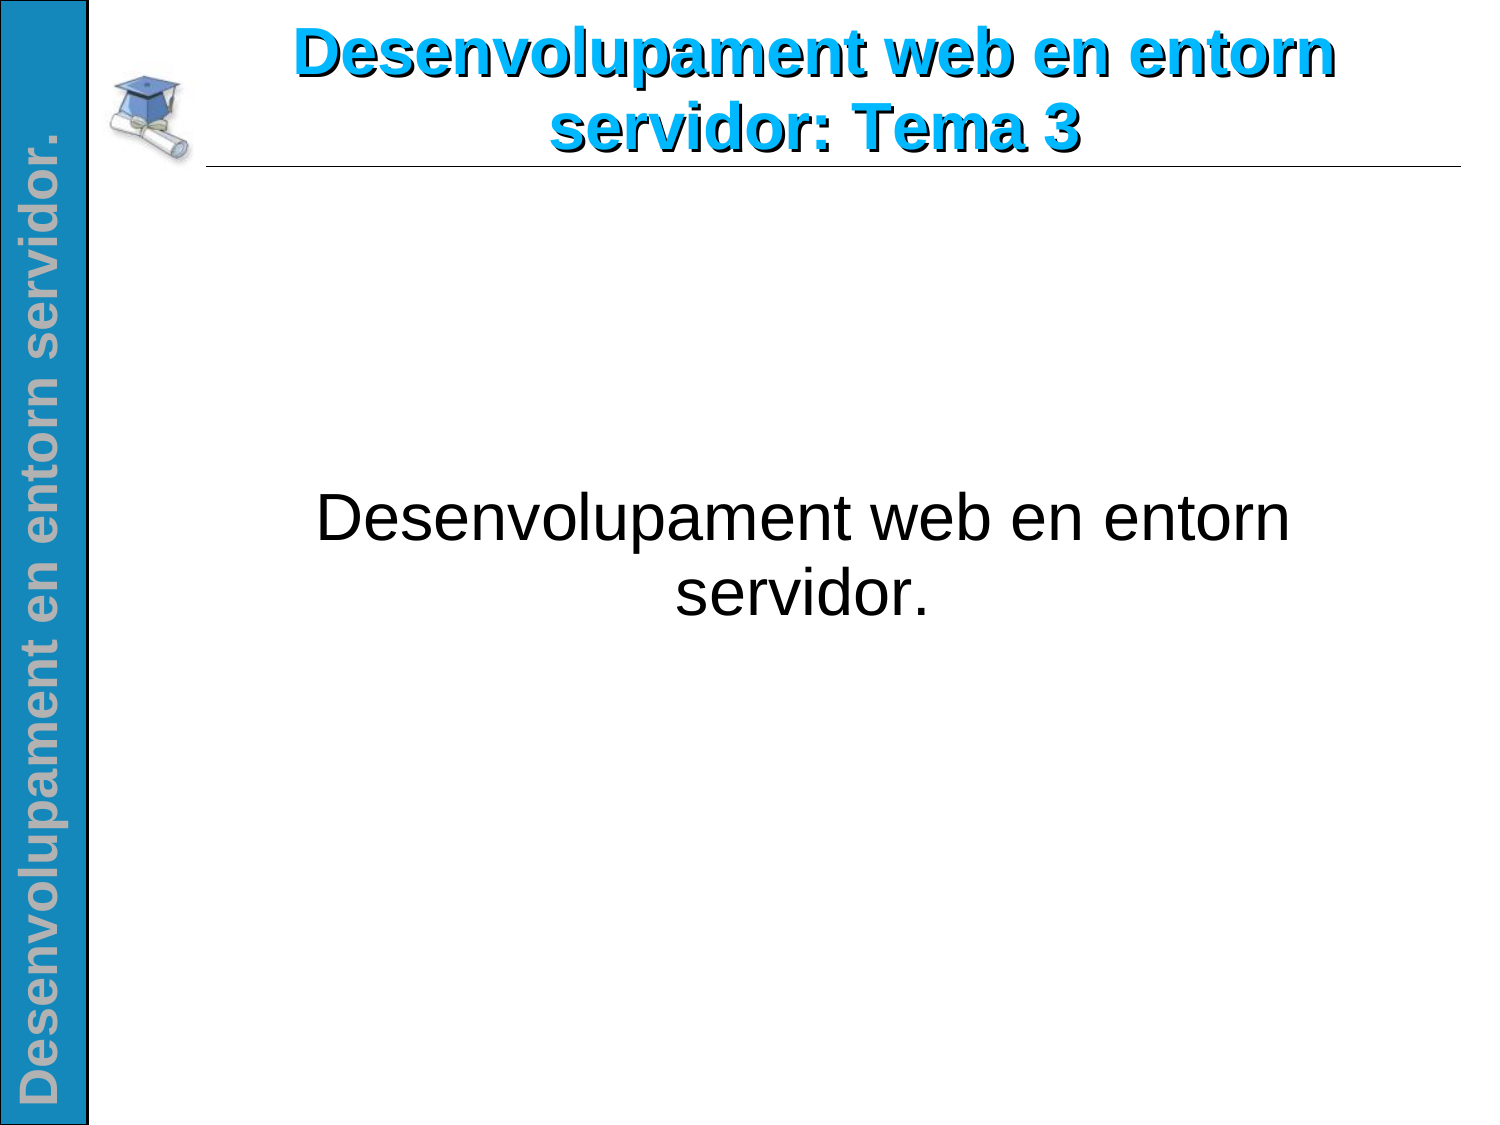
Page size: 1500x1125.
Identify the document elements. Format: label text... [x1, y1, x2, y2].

picture [93, 61, 206, 174]
title Desenvolupament web en entorn servidor: Tema 3 [177, 6, 1453, 172]
subtitle Desenvolupament web en entorn servidor. [278, 472, 1329, 662]
